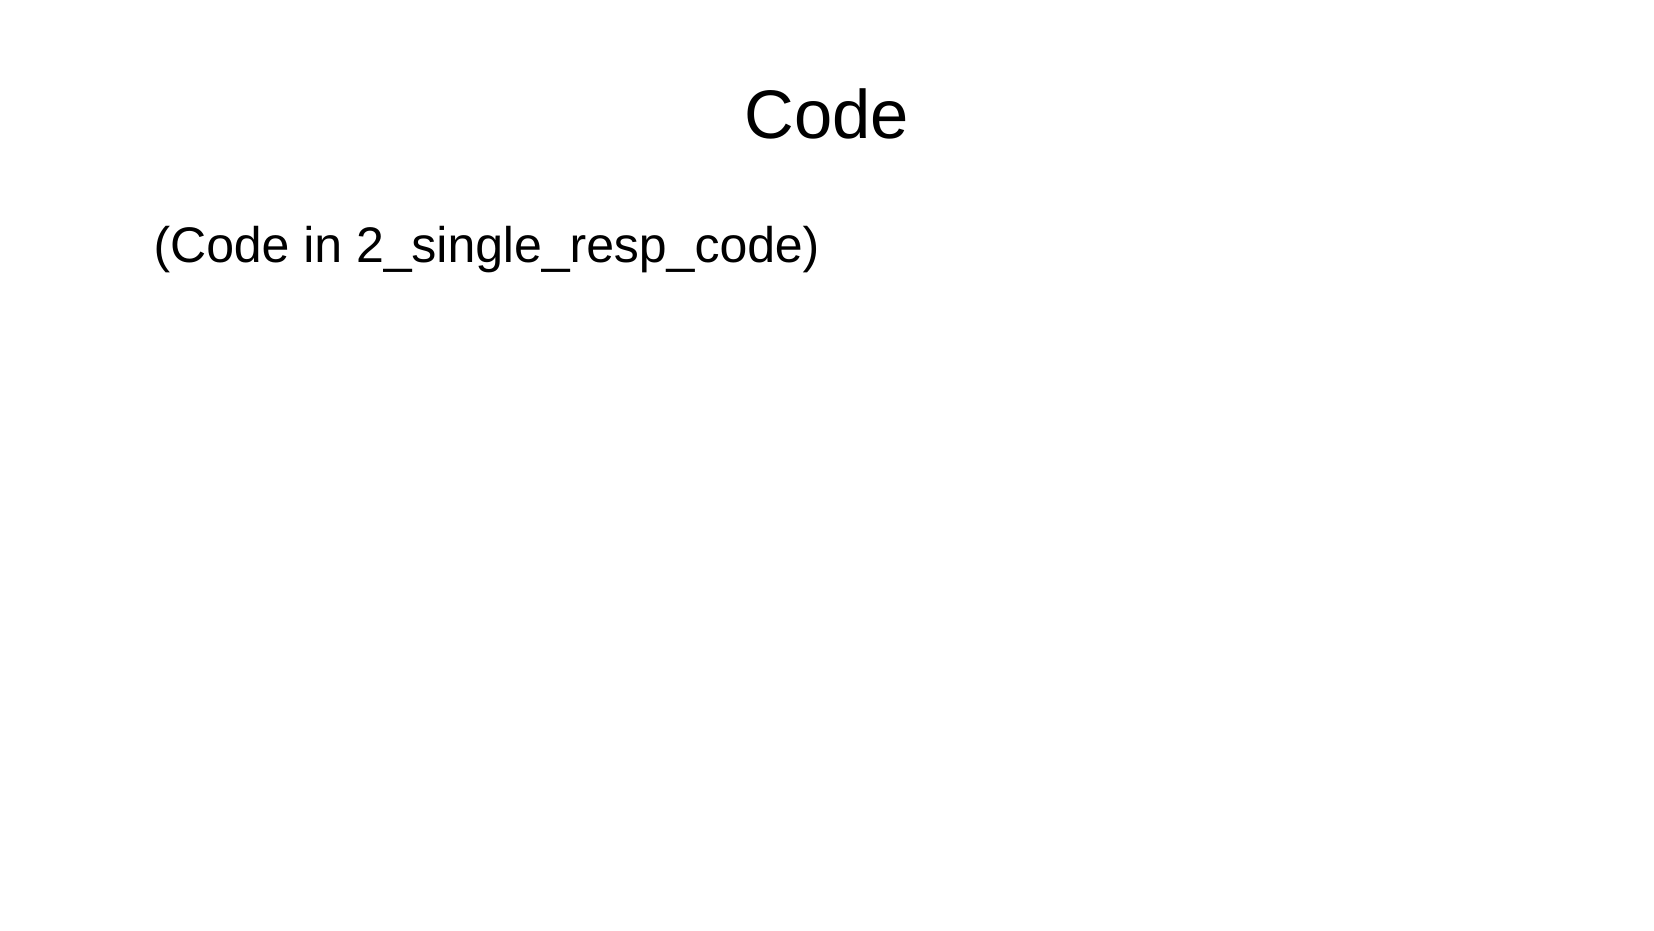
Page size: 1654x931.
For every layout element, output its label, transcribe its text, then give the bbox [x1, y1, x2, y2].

list (Code in 2_single_resp_code) [82, 217, 1571, 758]
title Code [82, 37, 1571, 193]
